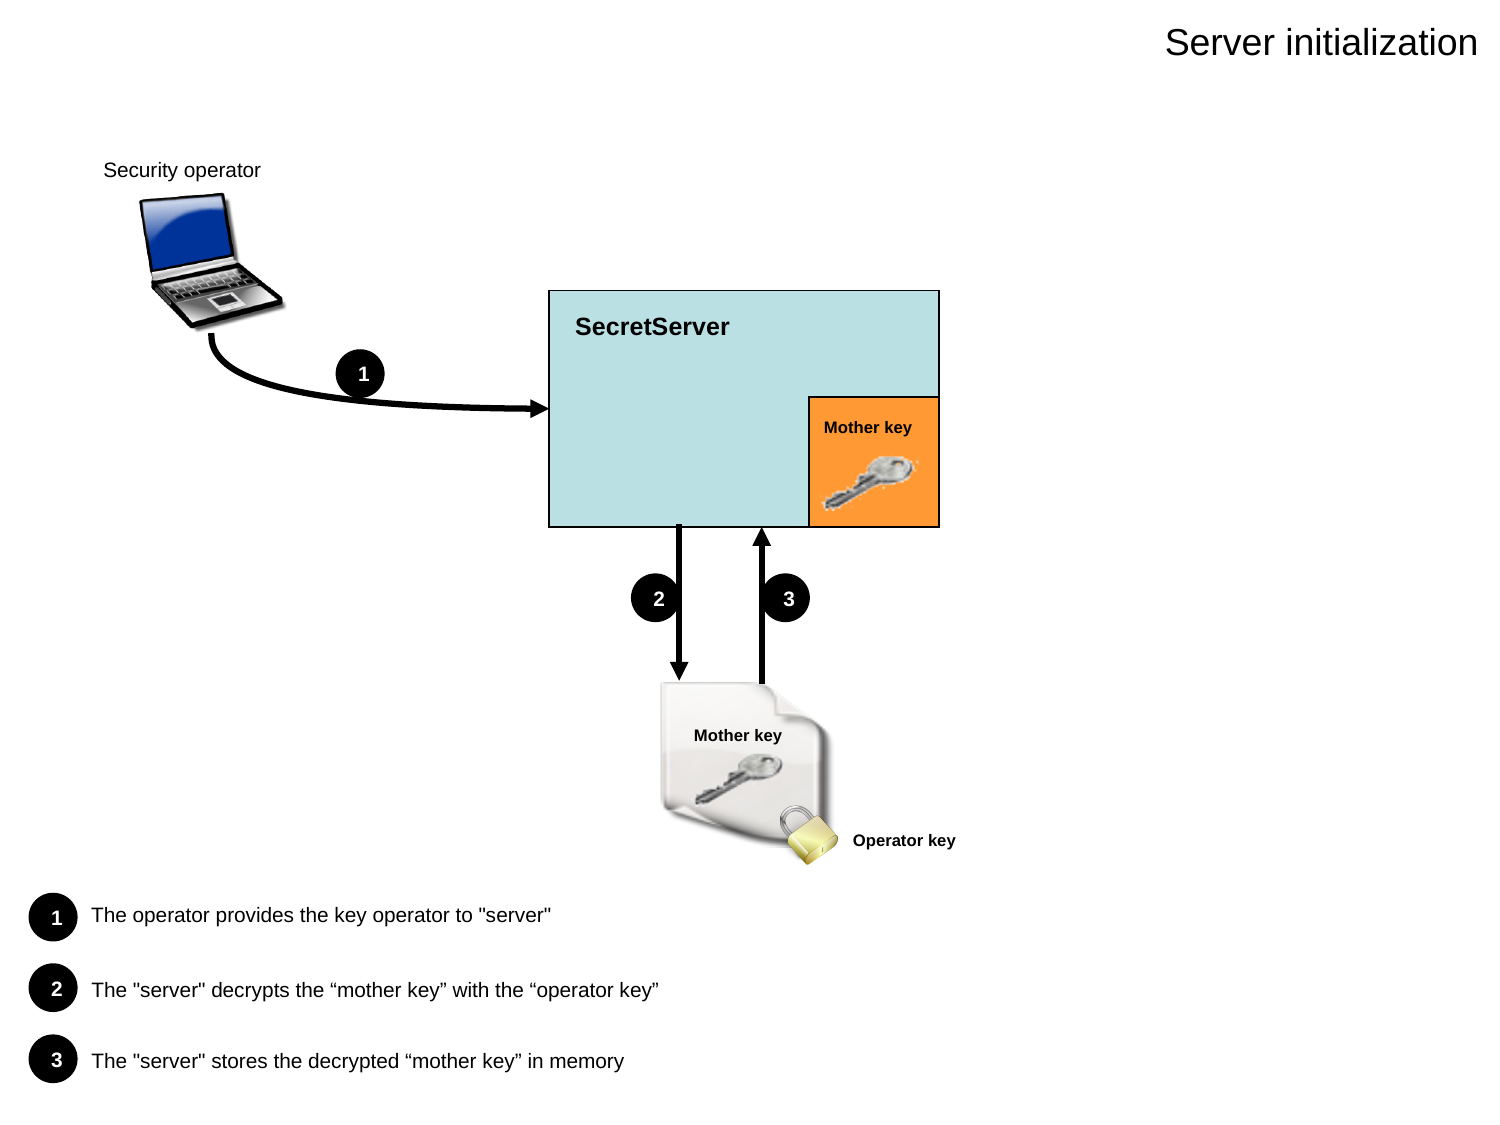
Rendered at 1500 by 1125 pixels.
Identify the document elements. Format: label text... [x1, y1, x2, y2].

text_box The "server" stores the decrypted “mother key” in memory [76, 1039, 640, 1081]
picture [631, 681, 857, 870]
text_box 3 [29, 1035, 77, 1083]
text_box Mother key [679, 716, 810, 753]
picture [820, 455, 921, 511]
picture [135, 184, 288, 337]
text_box 2 [631, 574, 680, 622]
text_box 1 [336, 350, 384, 398]
text_box [549, 290, 939, 527]
text_box Server initialization [1150, 10, 1494, 72]
text_box Operator key [838, 822, 971, 859]
text_box SecretServer [560, 302, 746, 348]
text_box 3 [761, 574, 810, 622]
text_box Mother key [809, 408, 940, 445]
text_box 2 [29, 964, 77, 1012]
text_box Security operator [88, 148, 277, 190]
text_box 1 [29, 893, 76, 941]
text_box The "server" decrypts the “mother key” with the “operator key” [76, 968, 675, 1009]
text_box The operator provides the key operator to "server" [76, 893, 567, 934]
